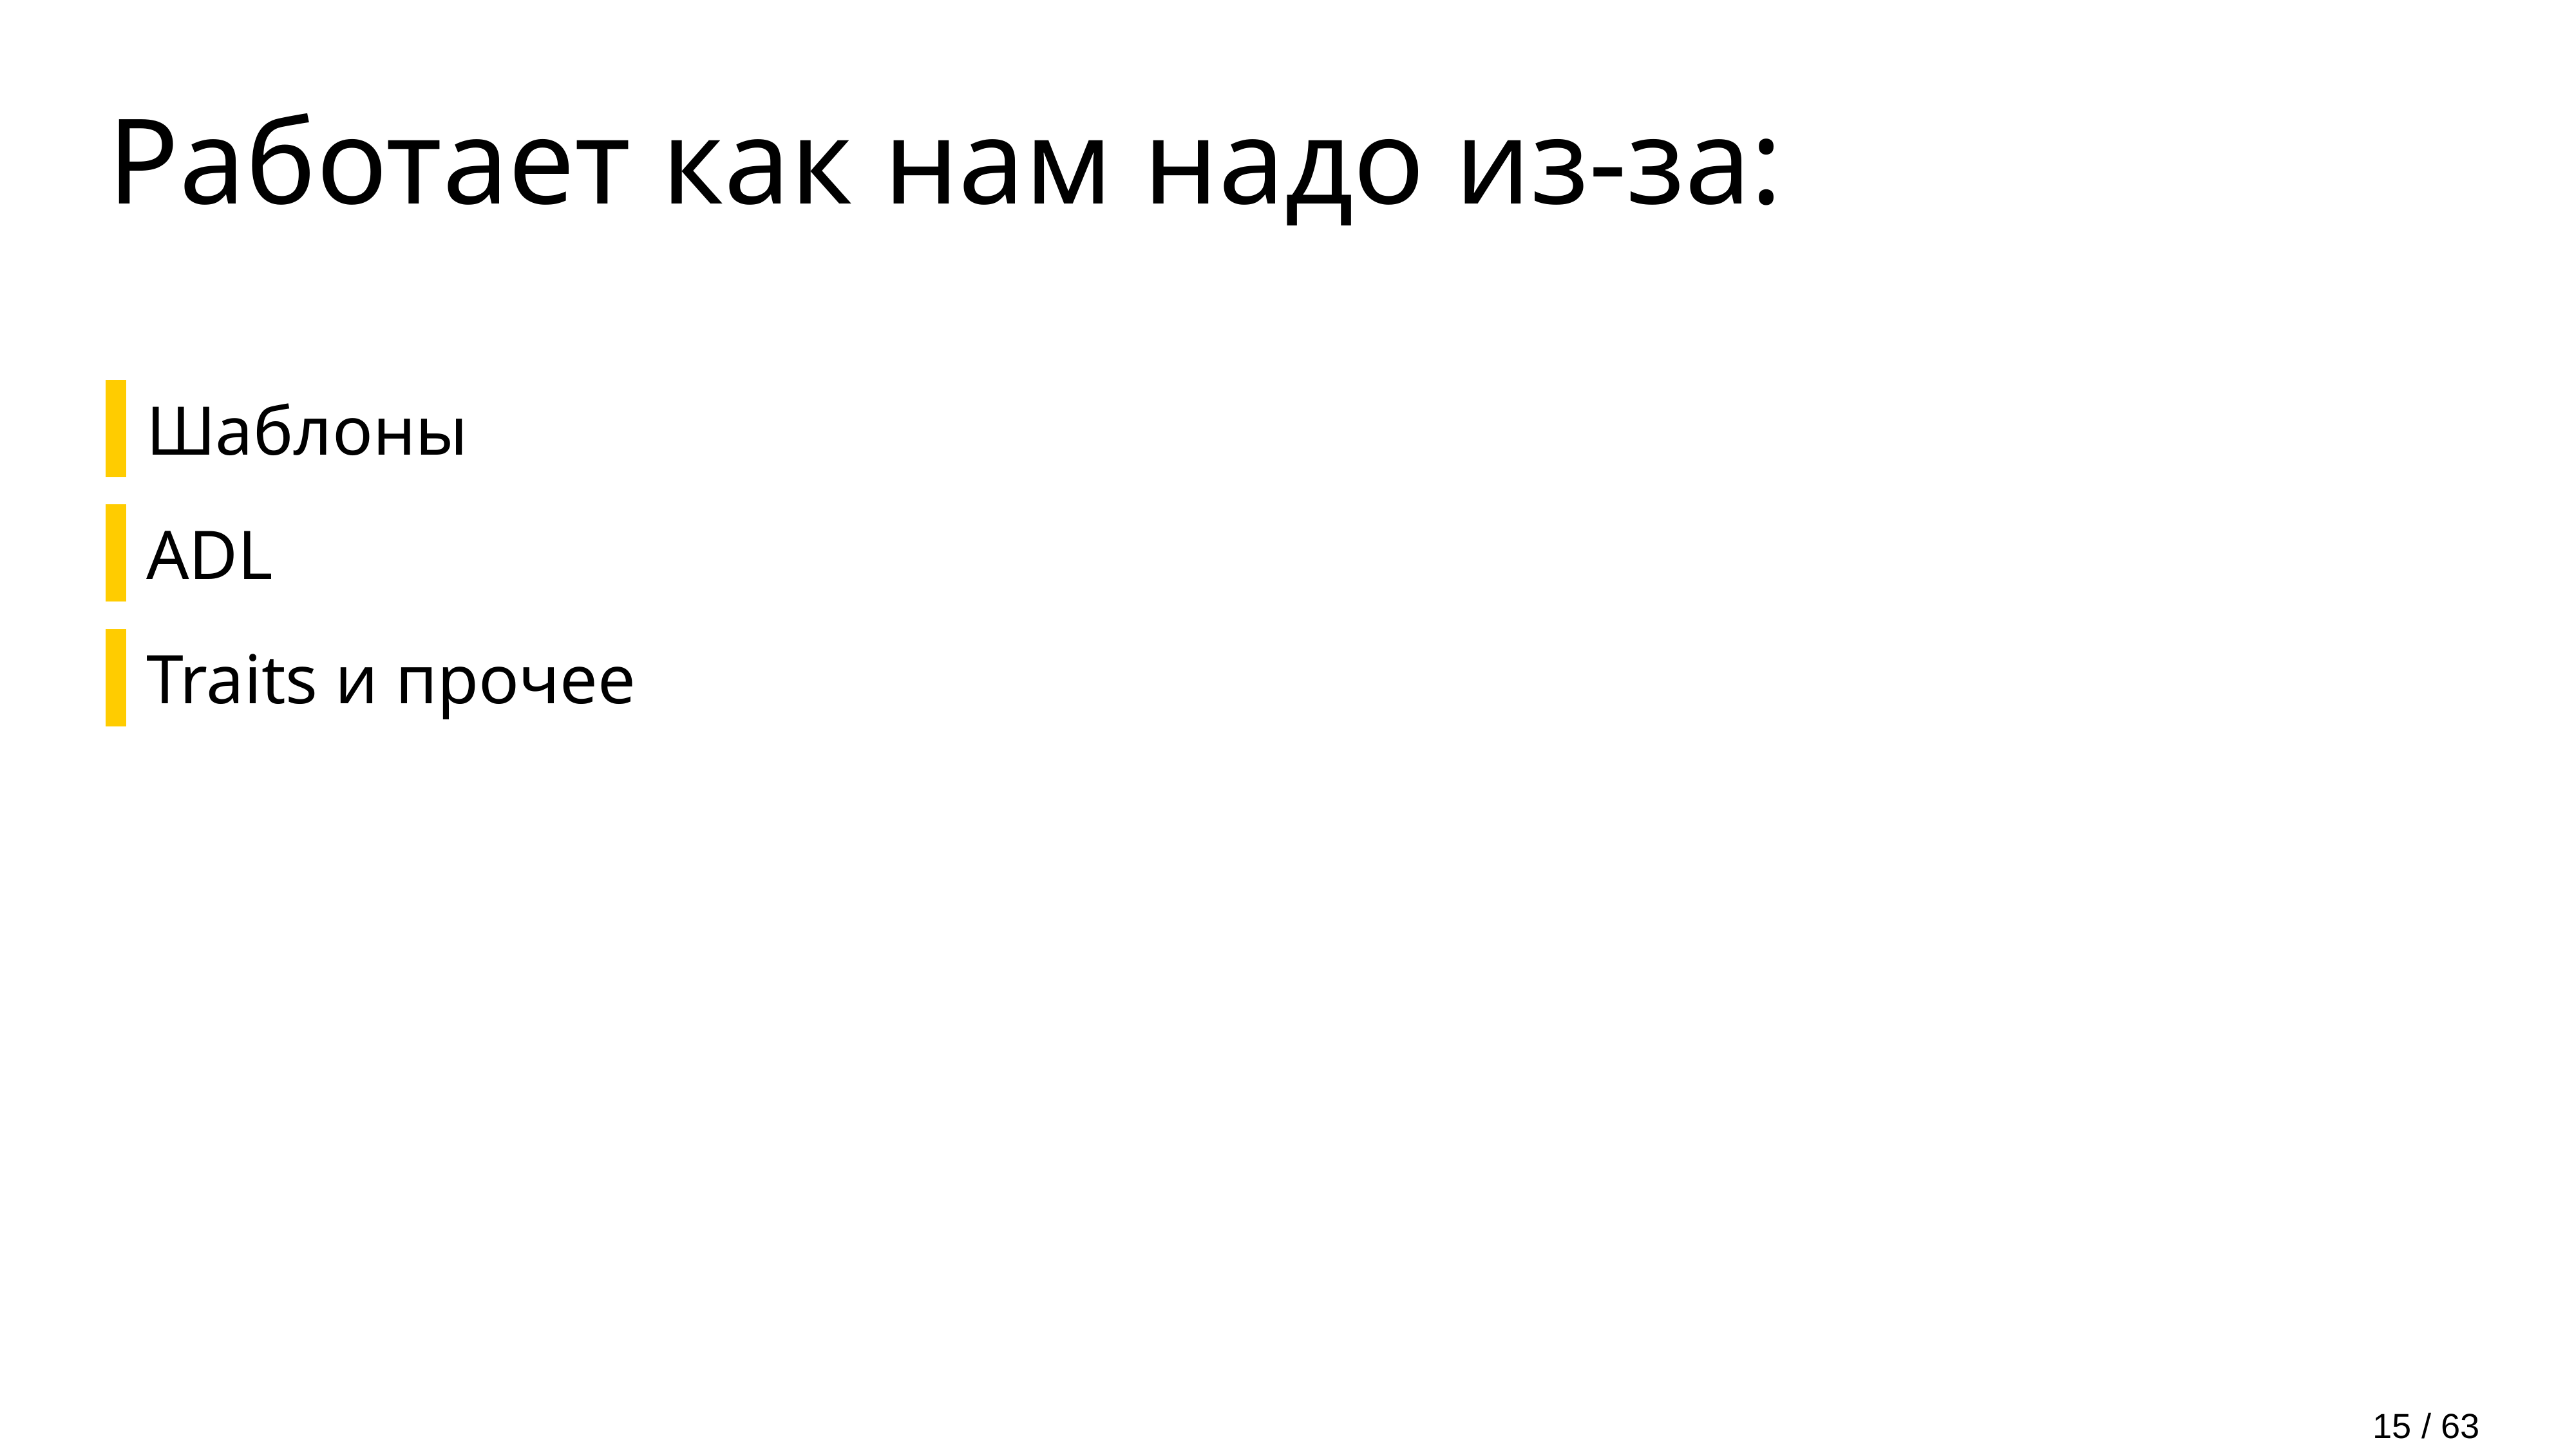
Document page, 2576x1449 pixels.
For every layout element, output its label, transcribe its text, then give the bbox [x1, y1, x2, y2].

title Работает как нам надо из-за: [108, 80, 2468, 242]
text_box <number> / 63 [2363, 1402, 2576, 1449]
text_box Шаблоны ADL Traits и прочее [96, 364, 2512, 1419]
